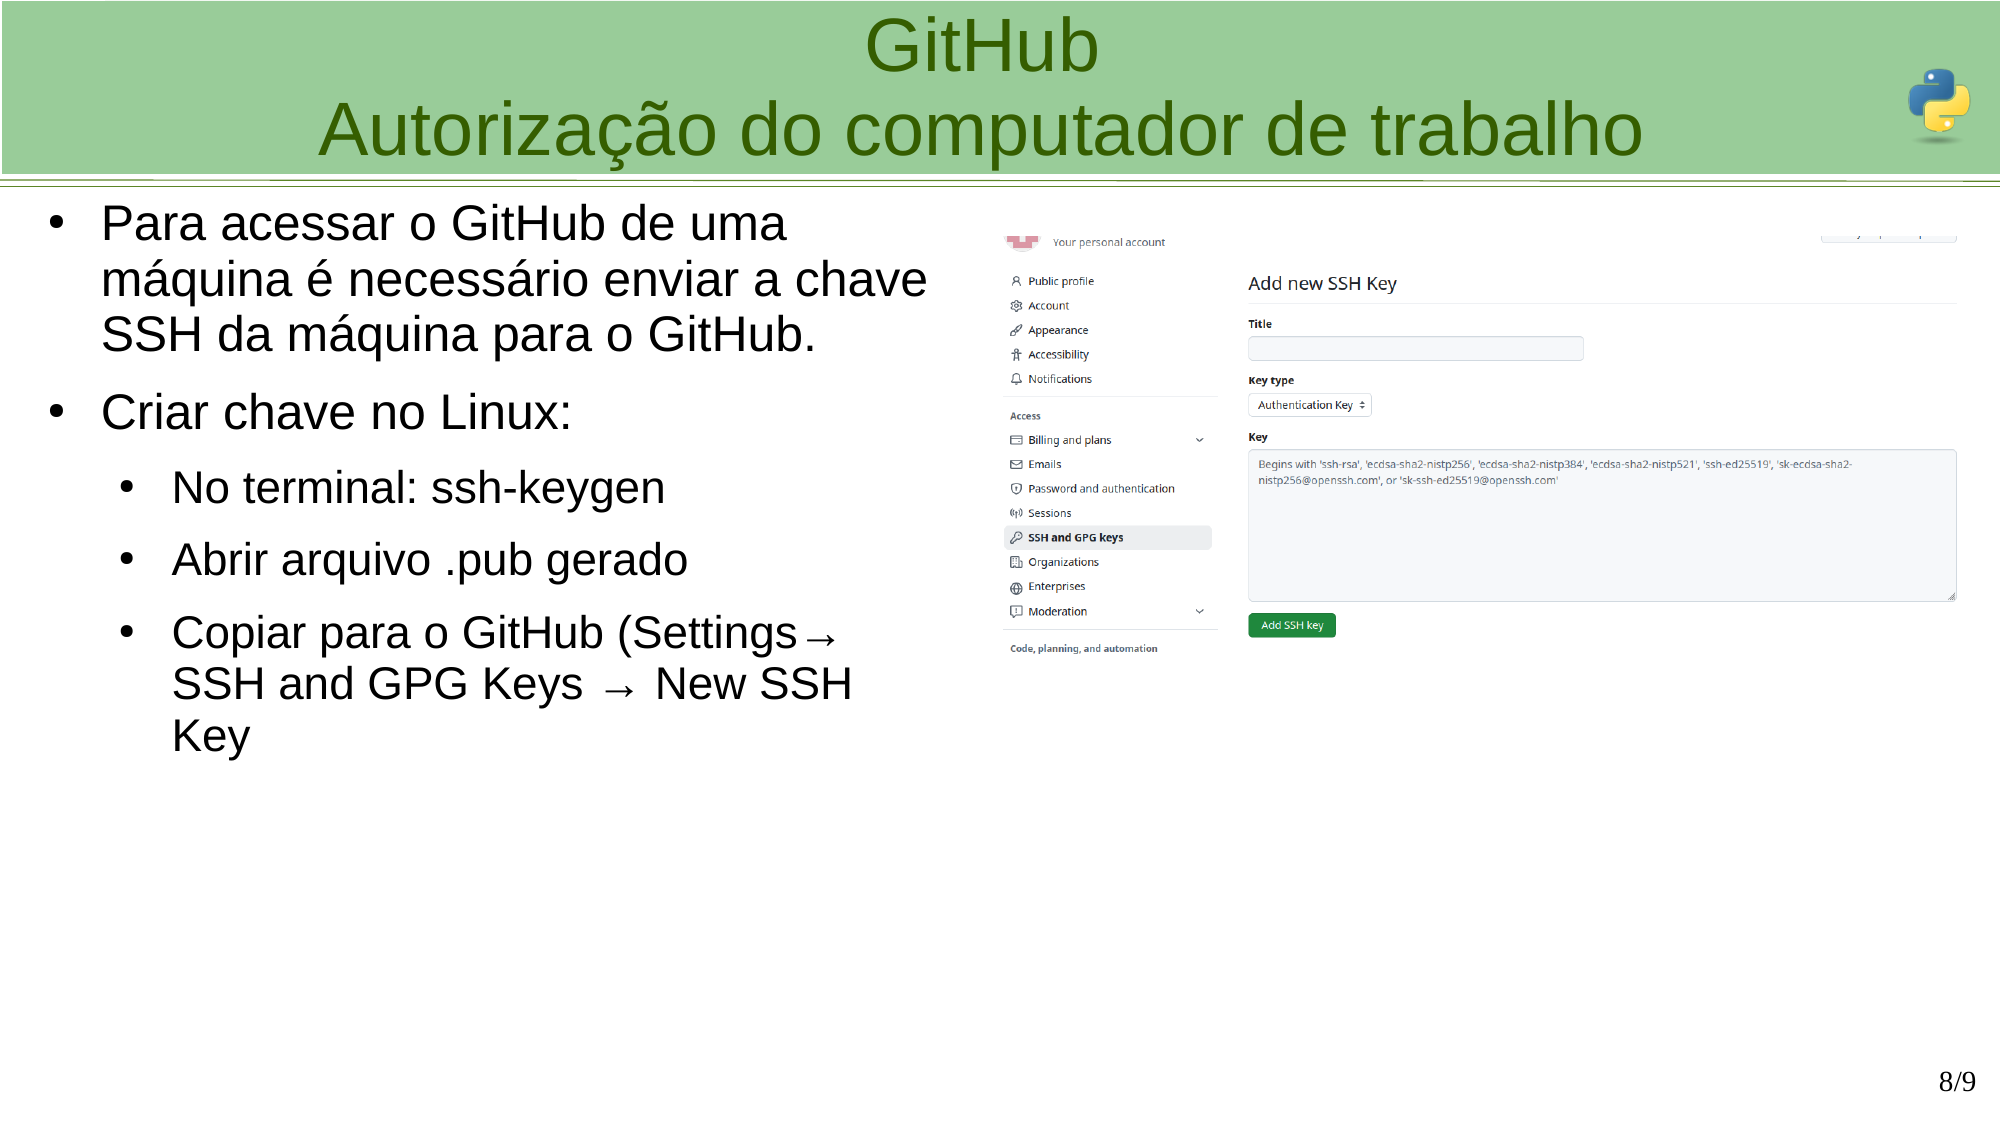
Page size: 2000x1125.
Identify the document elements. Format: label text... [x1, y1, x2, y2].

picture [1901, 59, 1979, 148]
title GitHub Autorização do computador de trabalho [105, 0, 1861, 174]
list Para acessar o GitHub de uma máquina é necessário enviar a chave SSH da máquina para o GitHub. Criar chave no Linux: No terminal: ssh-keygen Abrir arquivo .pub gerado Copiar para o GitHub (Settings→ SSH and GPG Keys → New SSH Key [30, 195, 945, 1063]
picture [1003, 236, 1971, 661]
